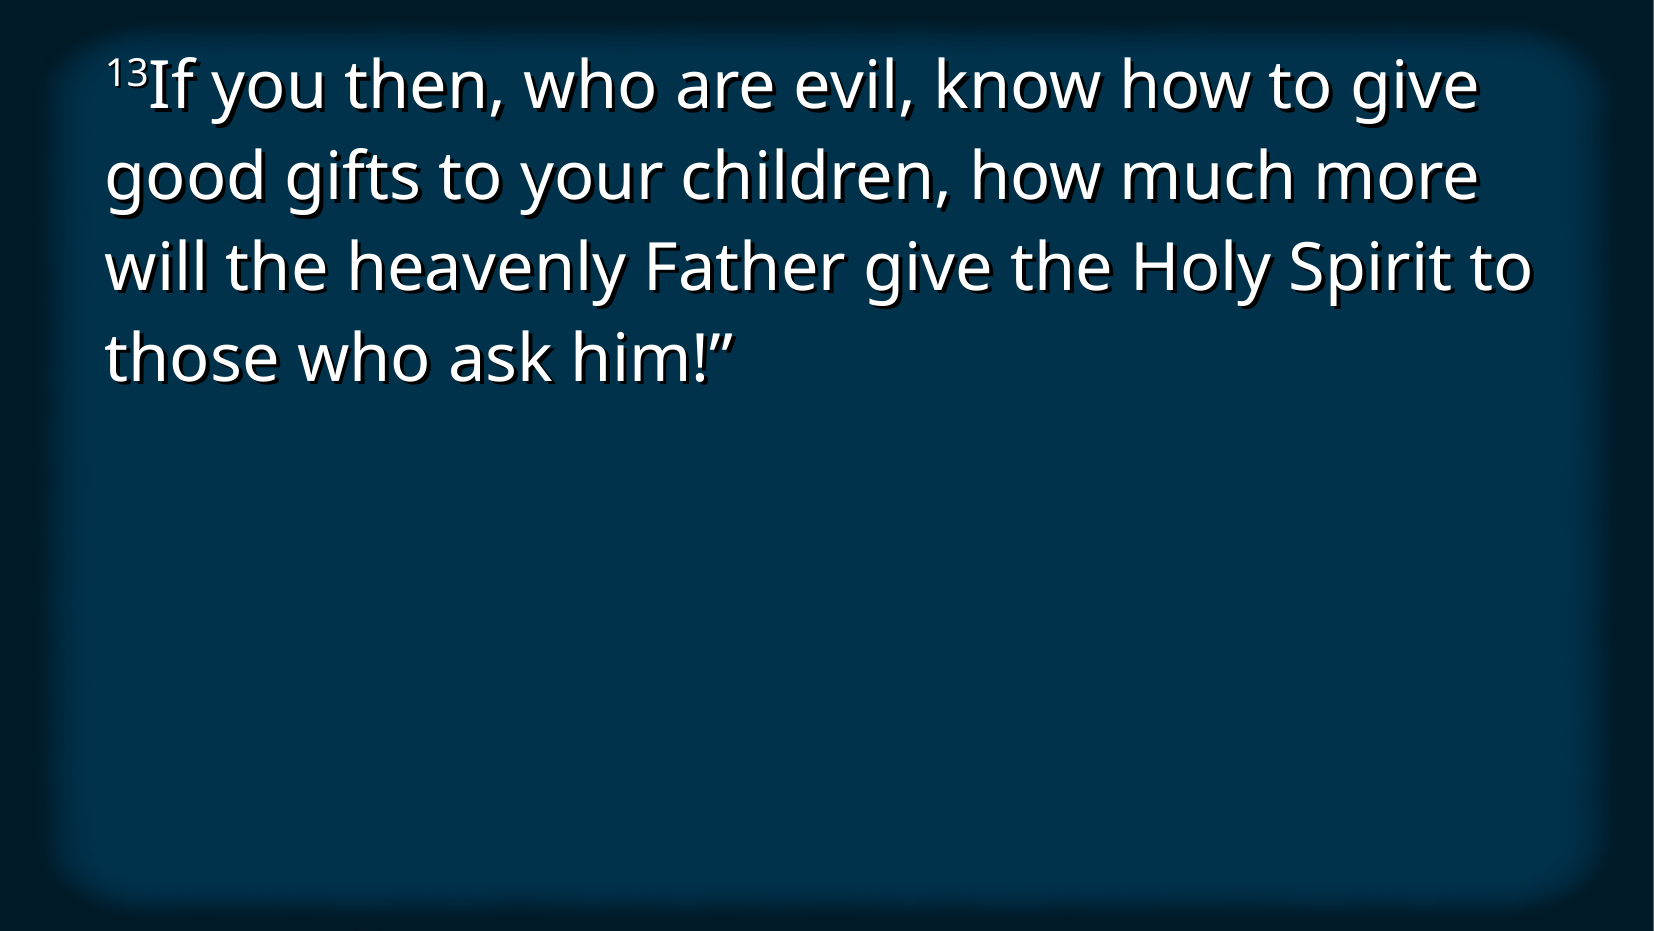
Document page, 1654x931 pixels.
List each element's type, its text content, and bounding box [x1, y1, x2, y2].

text_box 13If you then, who are evil, know how to give good gifts to your children, how much more will the heavenly Father give the Holy Spirit to those who ask him!” [90, 30, 1576, 421]
picture [0, 0, 1654, 931]
